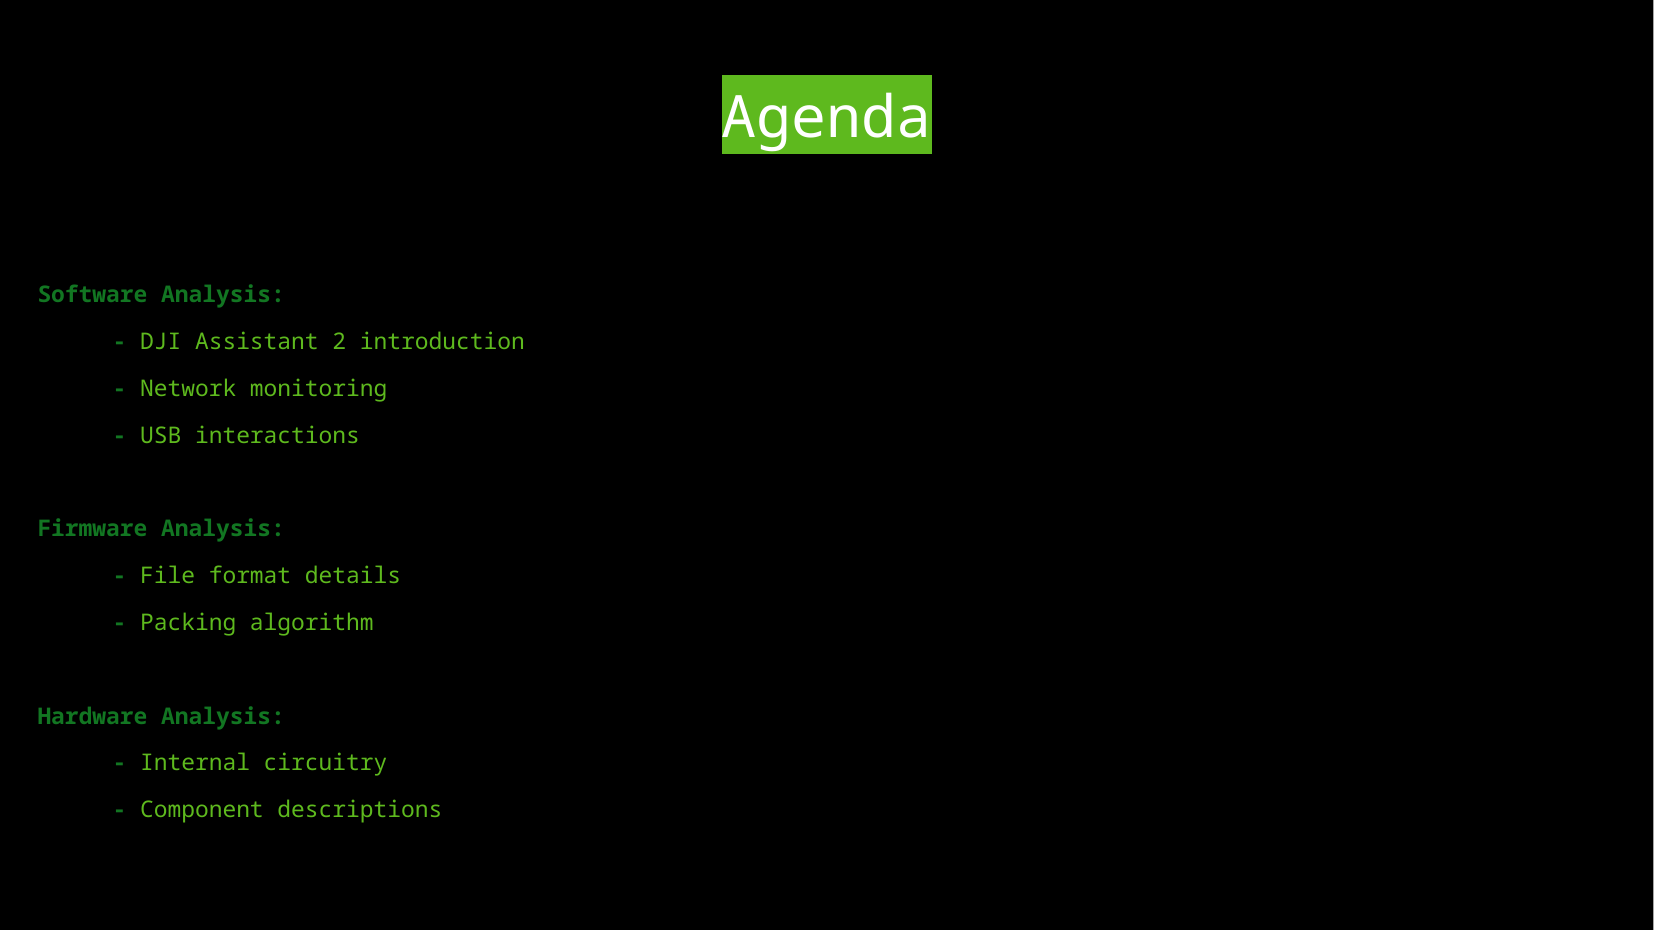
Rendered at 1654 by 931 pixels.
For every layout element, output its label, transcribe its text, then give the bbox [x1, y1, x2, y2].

text_box Software Analysis: - DJI Assistant 2 introduction - Network monitoring - USB interactions Firmware Analysis: - File format details - Packing algorithm Hardware Analysis: - Internal circuitry - Component descriptions [37, 262, 1613, 826]
title Agenda [82, 37, 1571, 193]
